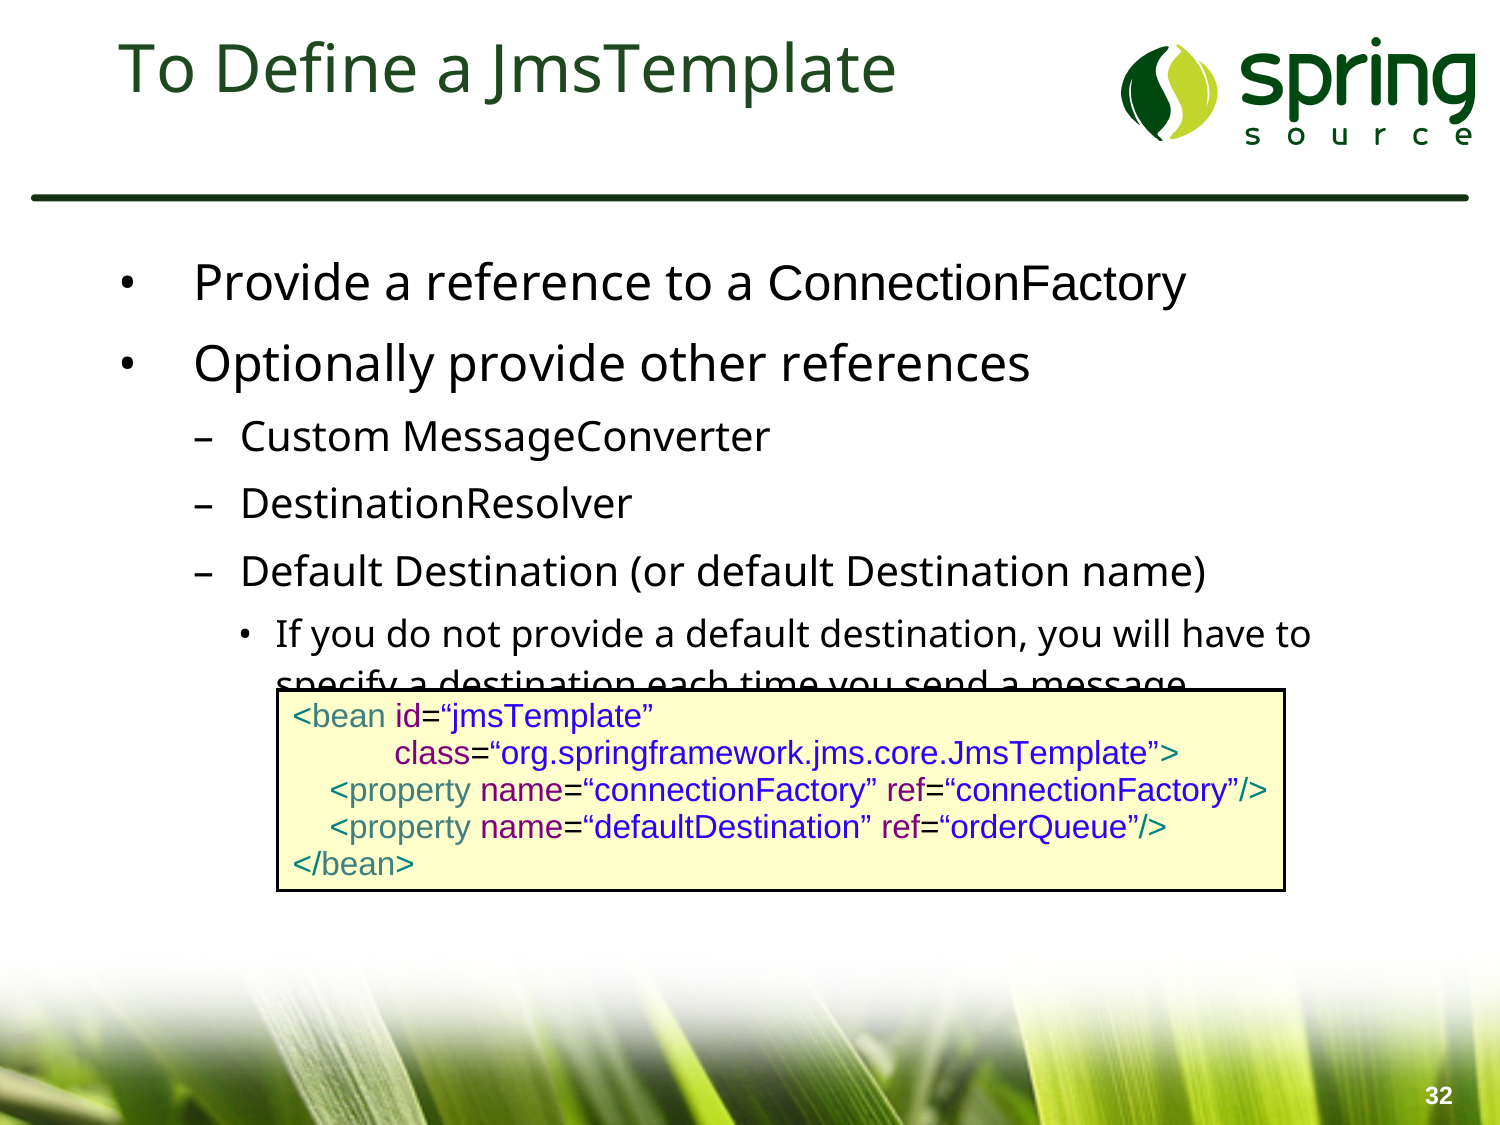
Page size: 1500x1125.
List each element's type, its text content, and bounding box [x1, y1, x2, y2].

text_box <bean id=“jmsTemplate” class=“org.springframework.jms.core.JmsTemplate”> <property name=“connectionFactory” ref=“connectionFactory”/> <property name=“defaultDestination” ref=“orderQueue”/> </bean> [277, 689, 1285, 891]
picture [1137, 37, 1475, 145]
title To Define a JmsTemplate [103, 14, 1137, 177]
picture [0, 944, 1500, 1125]
list Provide a reference to a ConnectionFactory Optionally provide other references Custom MessageConverter DestinationResolver Default Destination (or default Destination name) If you do not provide a default destination, you will have to specify a destination each time you send a message [103, 239, 1394, 903]
